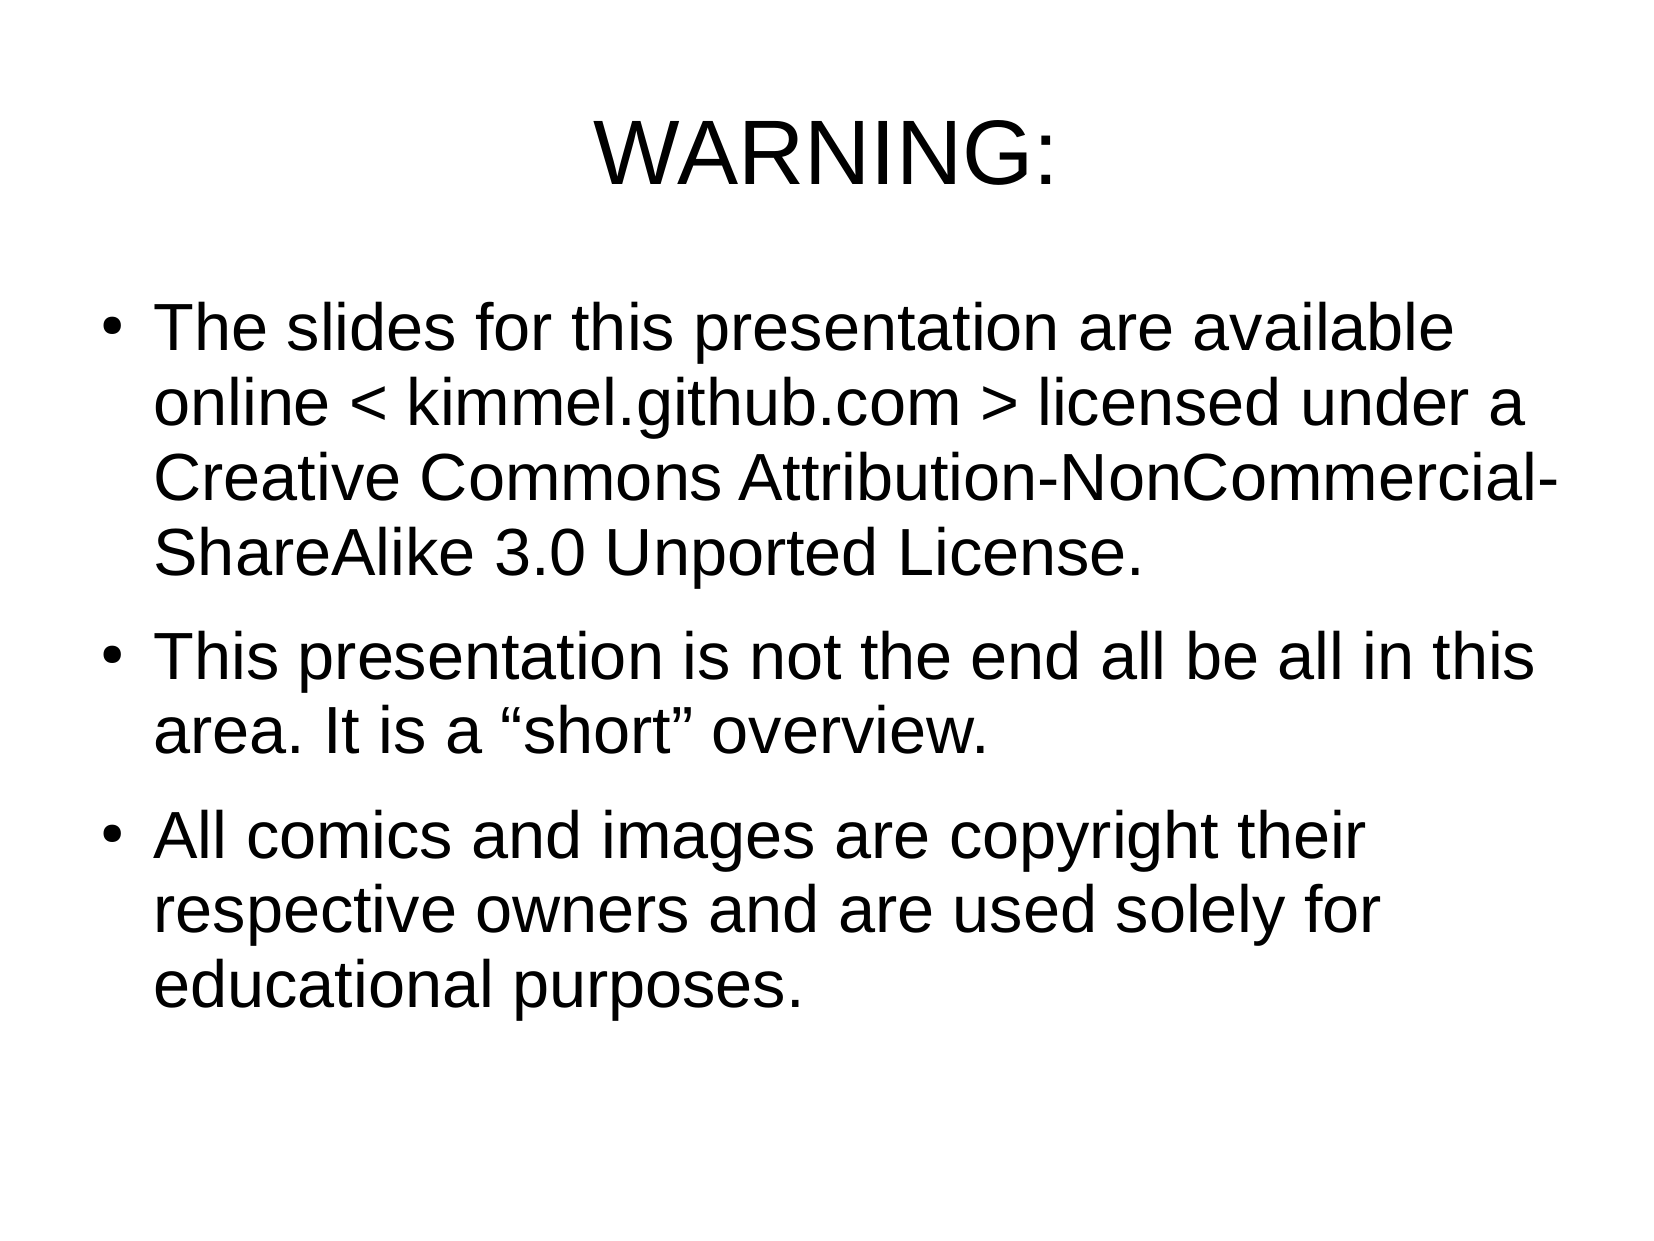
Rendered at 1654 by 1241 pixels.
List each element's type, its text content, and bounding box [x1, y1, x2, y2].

list The slides for this presentation are available online < kimmel.github.com > licensed under a Creative Commons Attribution-NonCommercial-ShareAlike 3.0 Unported License. This presentation is not the end all be all in this area. It is a “short” overview. All comics and images are copyright their respective owners and are used solely for educational purposes. [82, 290, 1571, 1109]
title WARNING: [82, 49, 1571, 257]
